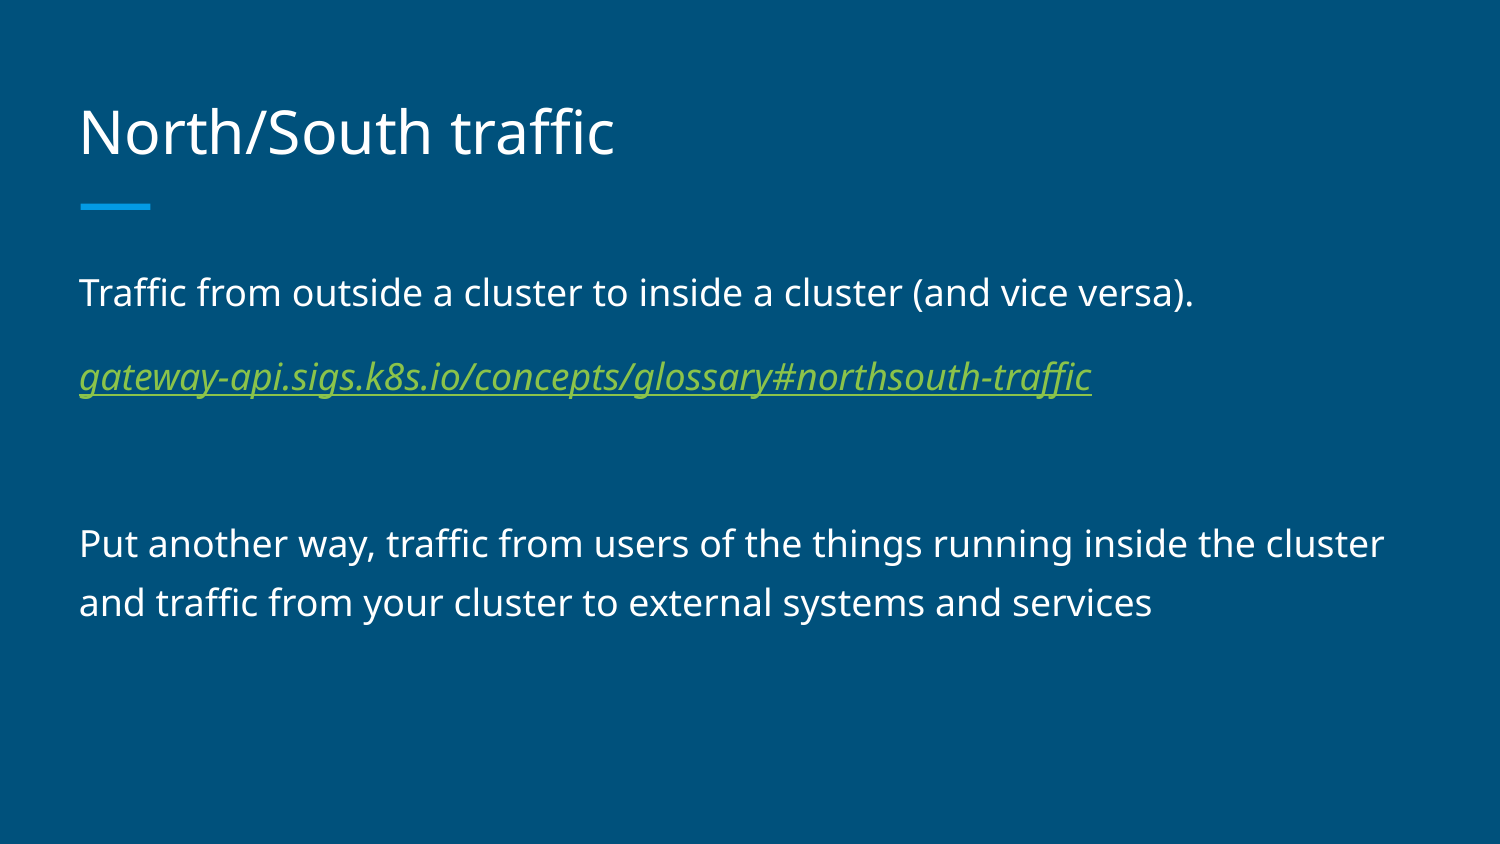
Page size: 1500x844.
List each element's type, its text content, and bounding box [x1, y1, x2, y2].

title North/South traffic [63, 75, 1437, 188]
list Traffic from outside a cluster to inside a cluster (and vice versa). gateway-api.sigs.k8s.io/concepts/glossary#northsouth-traffic Put another way, traffic from users of the things running inside the cluster and traffic from your cluster to external systems and services [63, 244, 1437, 750]
